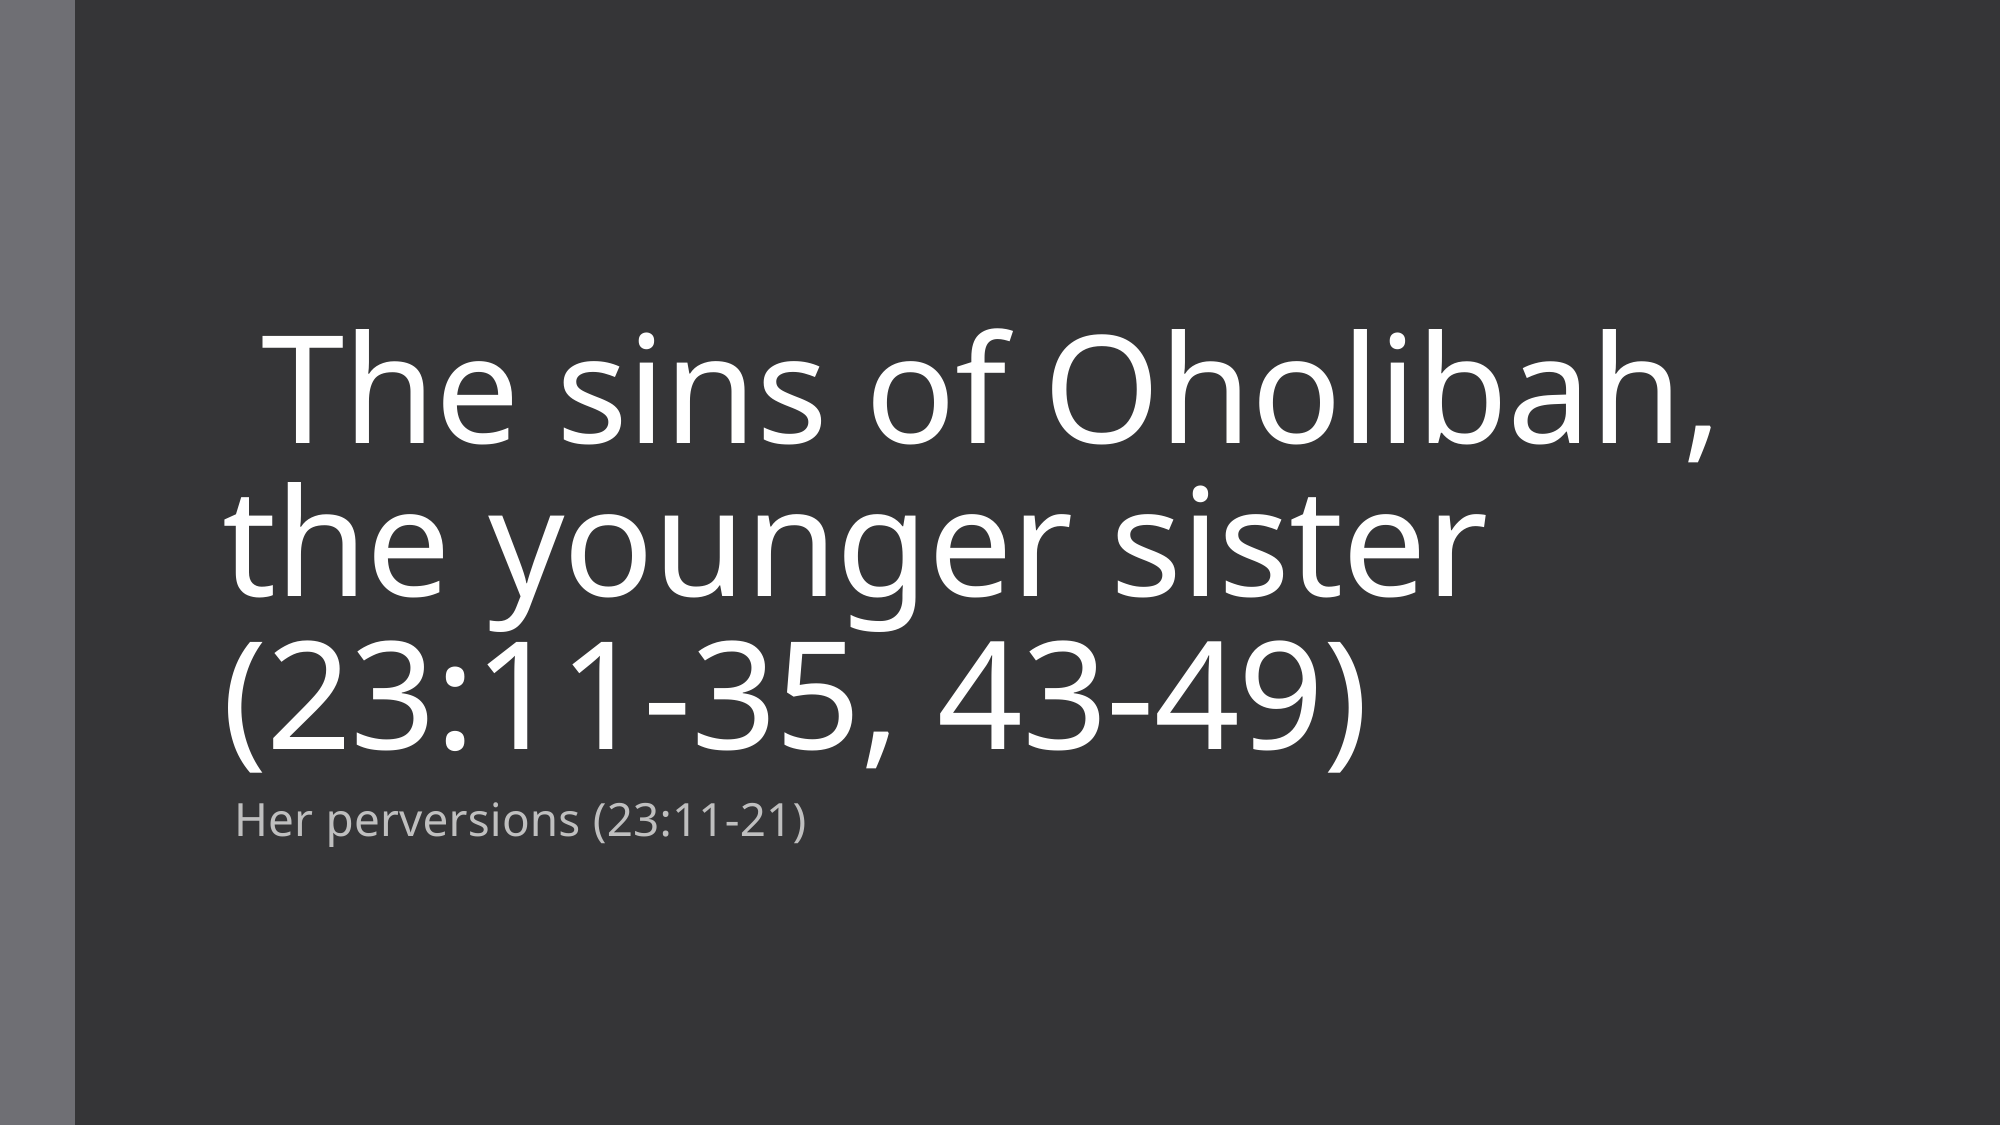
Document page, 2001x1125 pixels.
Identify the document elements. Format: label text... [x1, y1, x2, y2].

title The sins of Oholibah, the younger sister (23:11-35, 43-49) [206, 124, 1752, 787]
subtitle Her perversions (23:11-21) [206, 787, 1752, 1066]
